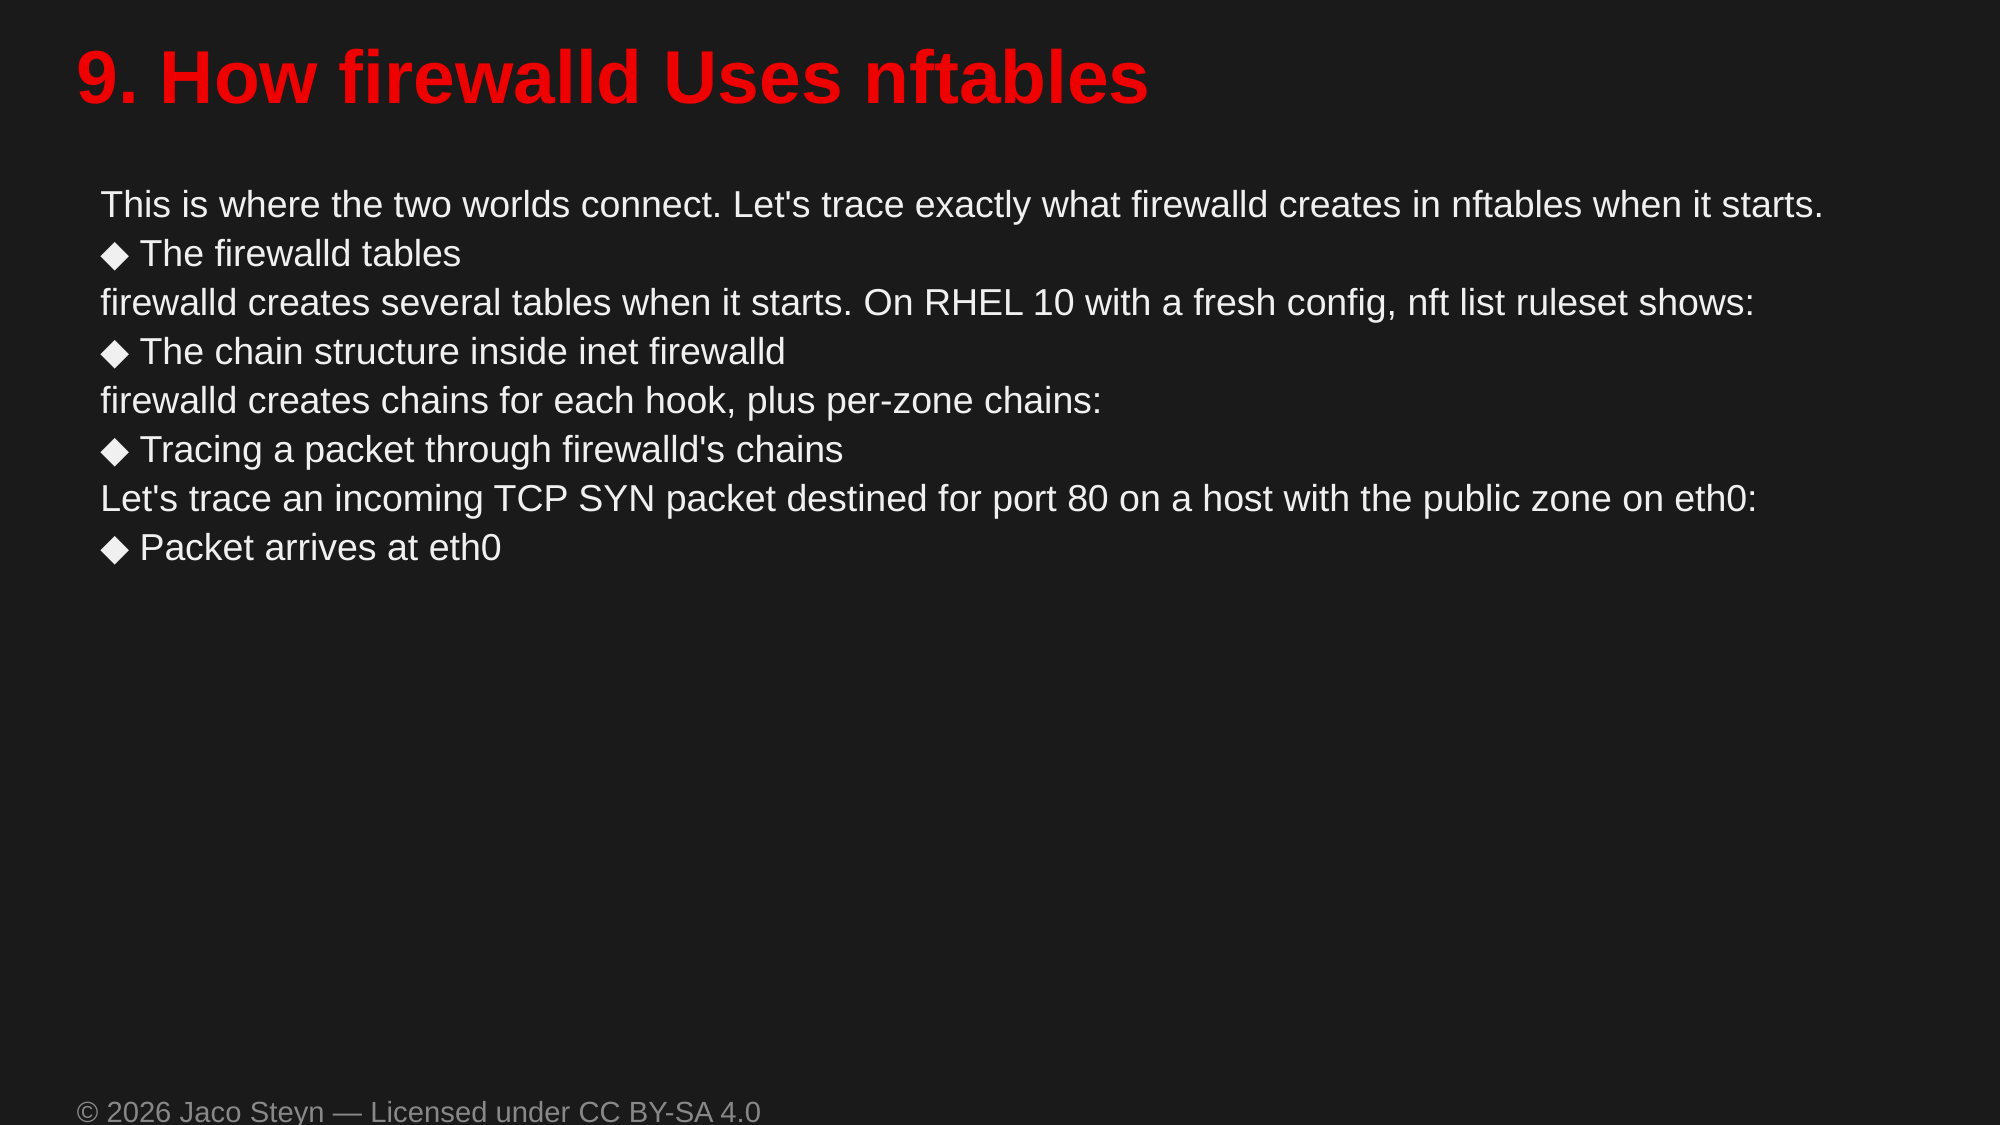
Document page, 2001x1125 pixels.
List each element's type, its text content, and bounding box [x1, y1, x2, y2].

text_box © 2026 Jaco Steyn — Licensed under CC BY-SA 4.0 [59, 1083, 1942, 1120]
text_box 9. How firewalld Uses nftables [59, 23, 1942, 154]
text_box This is where the two worlds connect. Let's trace exactly what firewalld creates in nftables when it starts. ◆ The firewalld tables firewalld creates several tables when it starts. On RHEL 10 with a fresh config, nft list ruleset shows: ◆ The chain structure inside inet firewalld firewalld creates chains for each hook, plus per-zone chains: ◆ Tracing a packet through firewalld's chains Let's trace an incoming TCP SYN packet destined for port 80 on a host with the public zone on eth0: ◆ Packet arrives at eth0 [59, 171, 1942, 1083]
